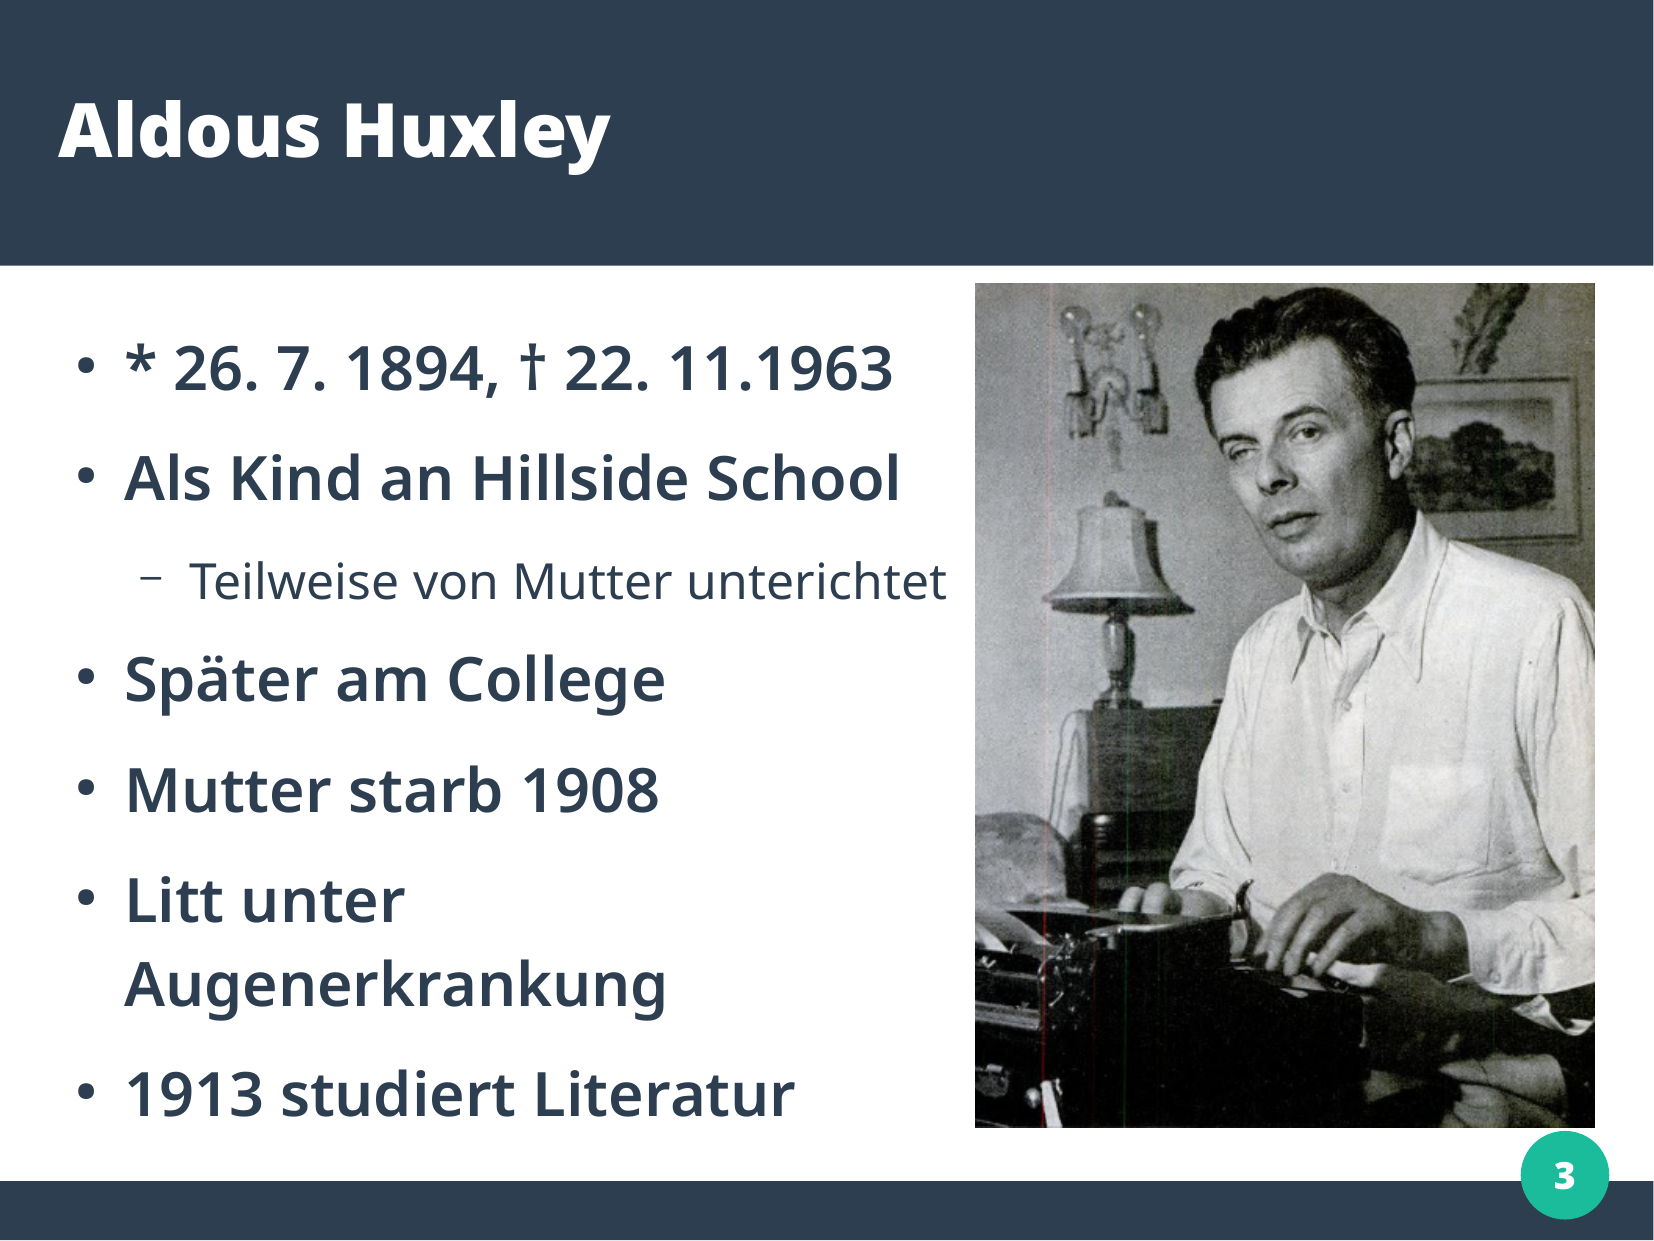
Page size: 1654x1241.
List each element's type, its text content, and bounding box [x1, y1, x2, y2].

list * 26. 7. 1894, † 22. 11.1963 Als Kind an Hillside School Teilweise von Mutter unterichtet Später am College Mutter starb 1908 Litt unter Augenerkrankung 1913 studiert Literatur [59, 324, 957, 1152]
picture [975, 283, 1595, 1128]
title Aldous Huxley [59, 49, 1595, 207]
